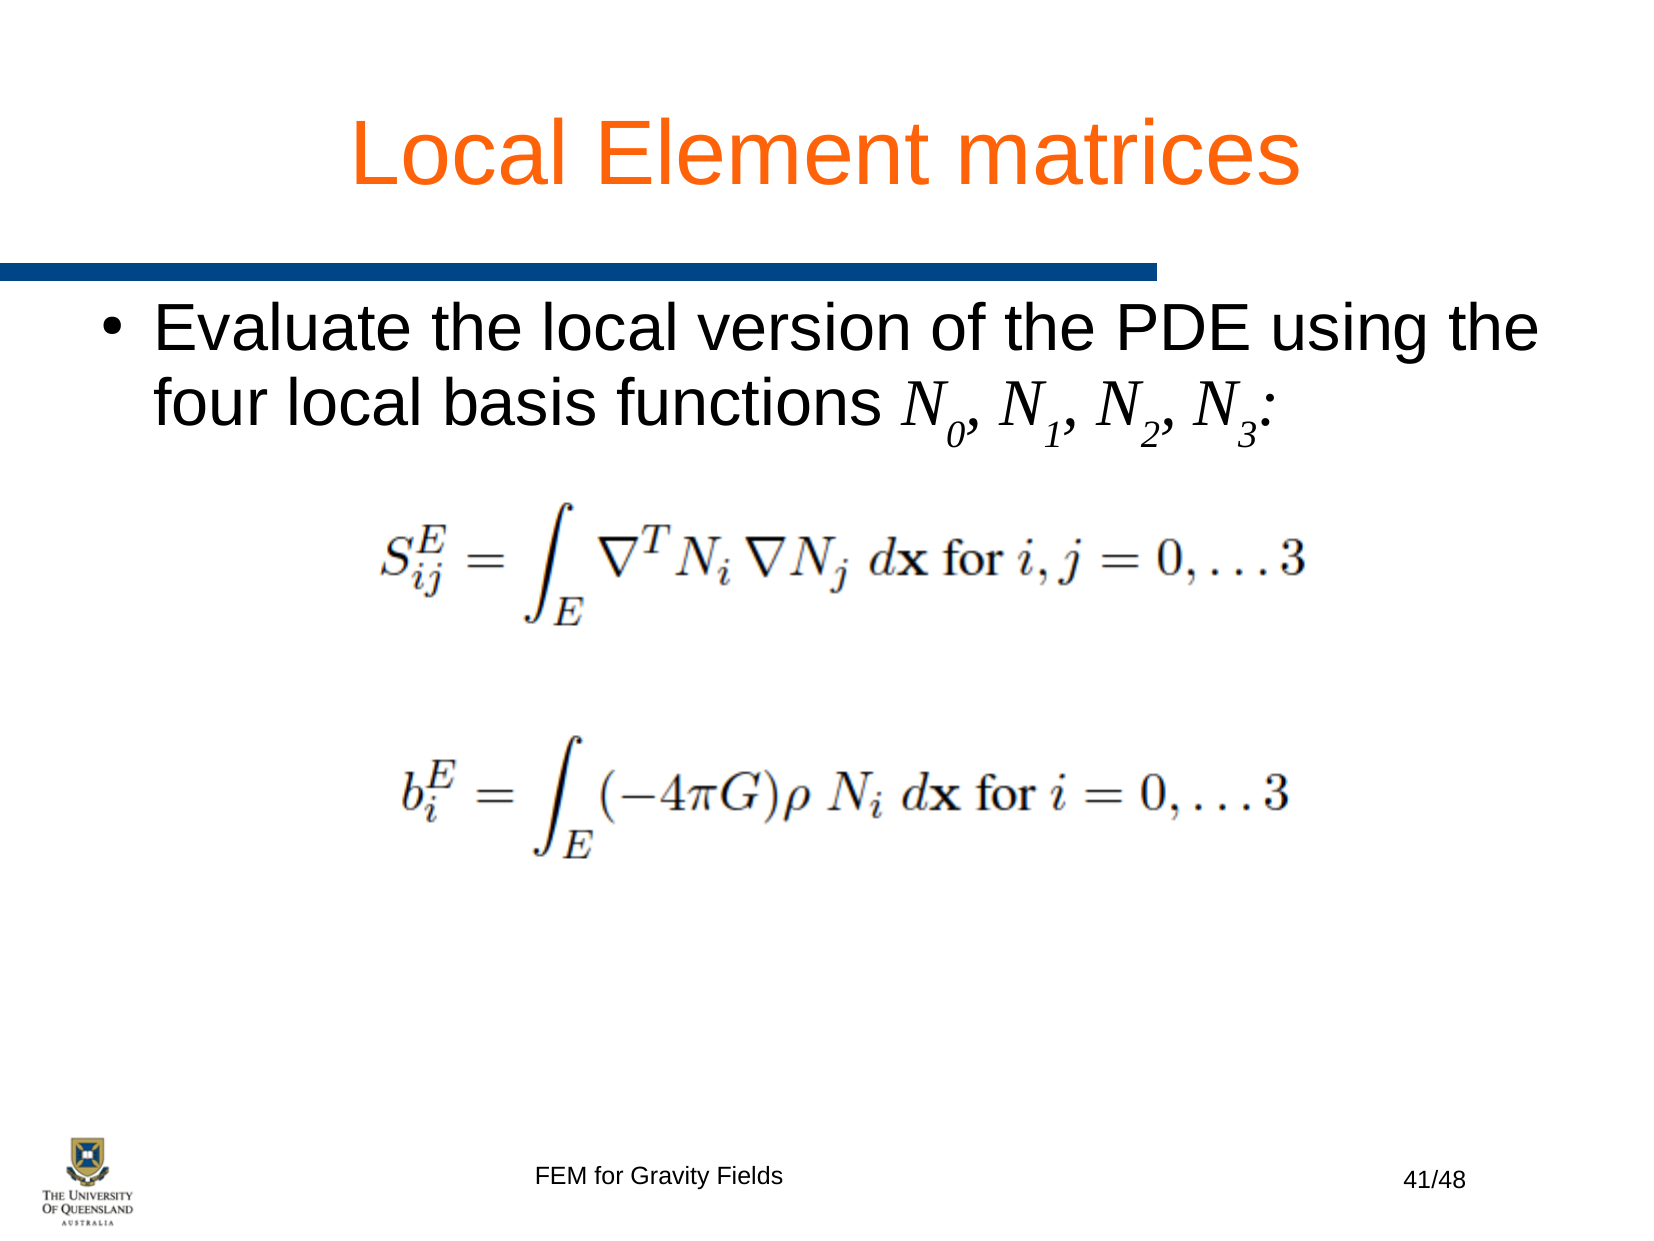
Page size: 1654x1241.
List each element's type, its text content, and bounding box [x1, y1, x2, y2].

list Evaluate the local version of the PDE using the four local basis functions N0, N1, N2, N3: [82, 290, 1571, 1010]
picture [264, 475, 1405, 662]
picture [303, 708, 1336, 895]
picture [35, 1133, 142, 1235]
title Local Element matrices [82, 49, 1571, 257]
